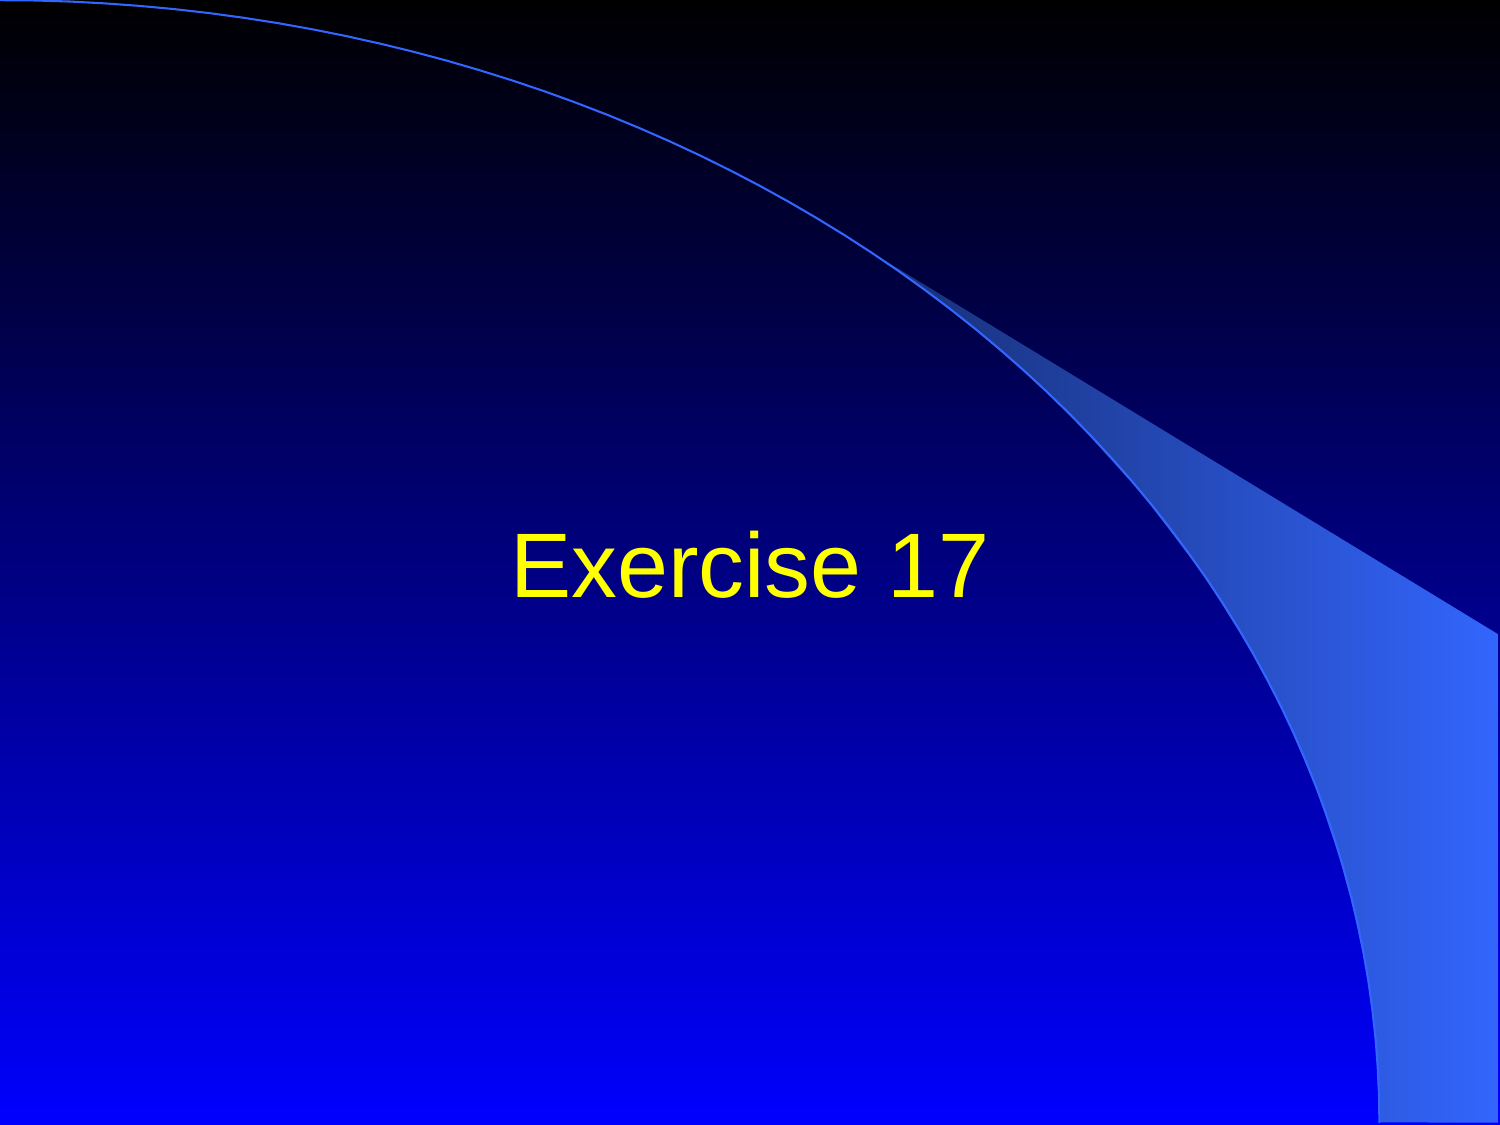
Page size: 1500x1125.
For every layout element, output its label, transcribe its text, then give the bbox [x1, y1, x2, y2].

title Exercise 17 [112, 474, 1388, 663]
